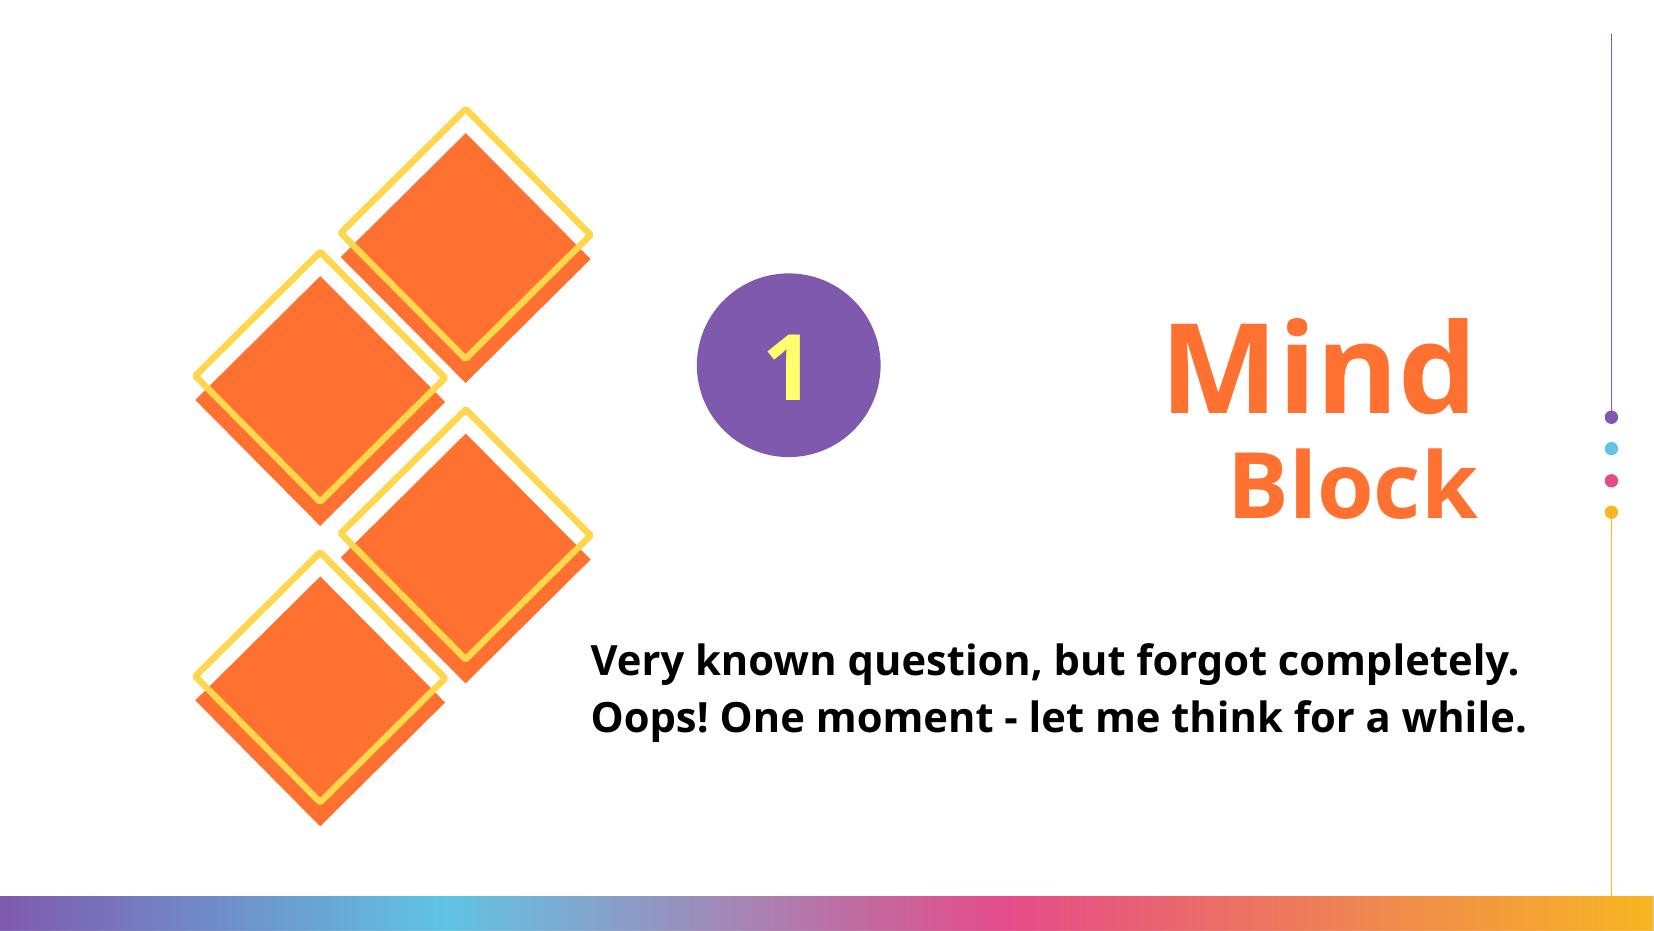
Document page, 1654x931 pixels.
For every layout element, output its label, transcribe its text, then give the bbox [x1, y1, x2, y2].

title Mind [840, 219, 1479, 511]
title Very known question, but forgot completely. Oops! One moment - let me think for a while. [590, 561, 1565, 815]
text_box 1 [696, 273, 840, 458]
picture [0, 896, 1654, 931]
title Block [1041, 417, 1479, 549]
